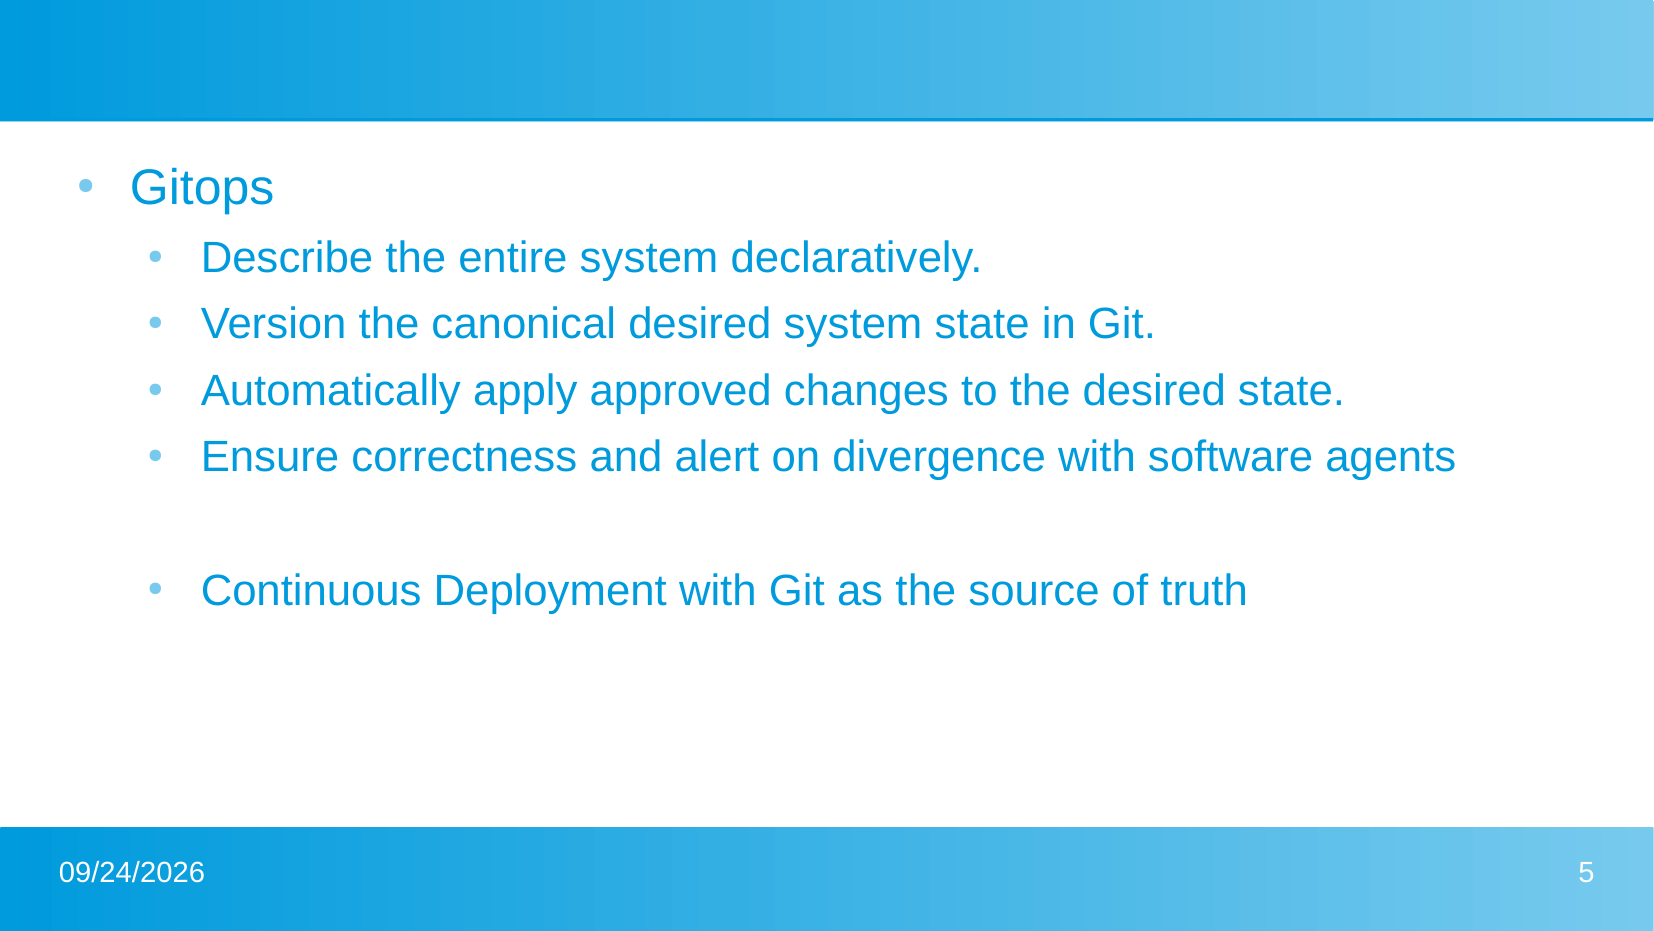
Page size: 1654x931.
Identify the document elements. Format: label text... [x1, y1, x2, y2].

list Gitops Describe the entire system declaratively. Version the canonical desired system state in Git. Automatically apply approved changes to the desired state. Ensure correctness and alert on divergence with software agents Continuous Deployment with Git as the source of truth [59, 159, 1595, 563]
